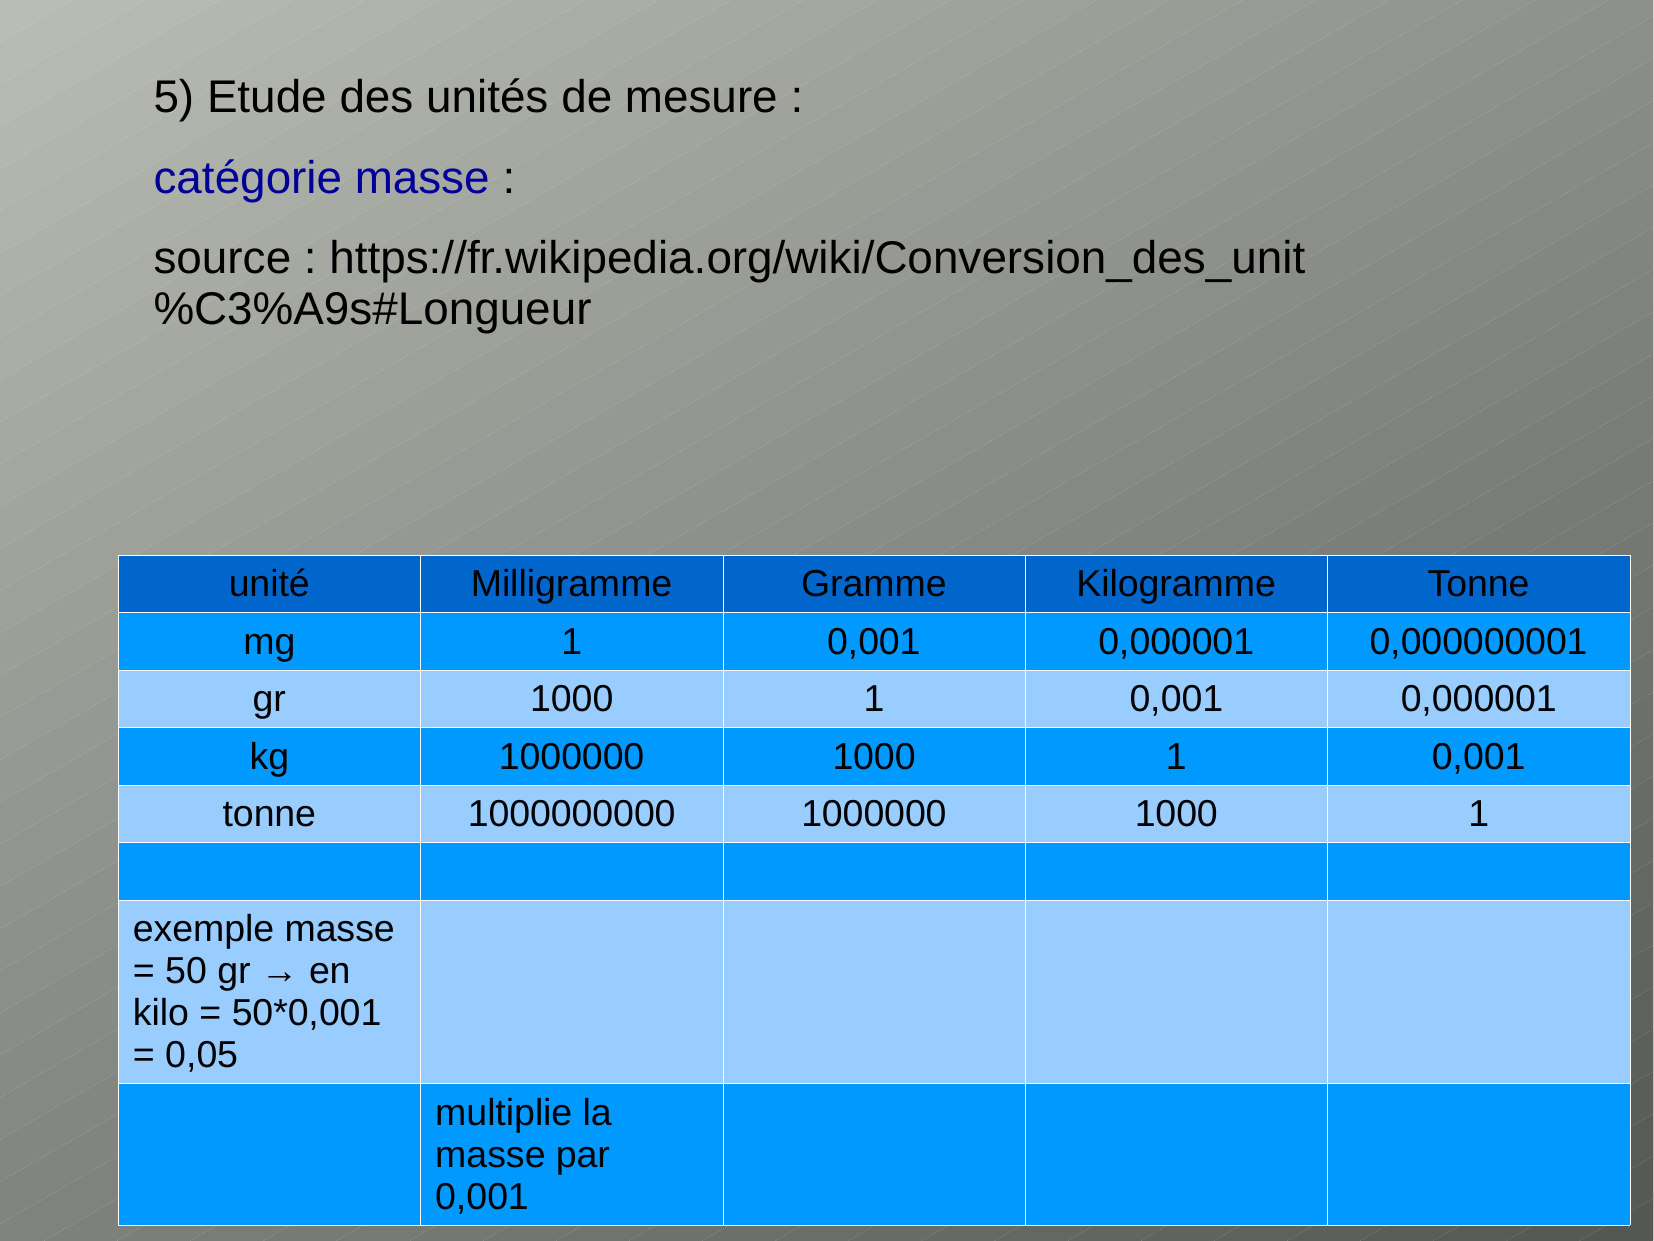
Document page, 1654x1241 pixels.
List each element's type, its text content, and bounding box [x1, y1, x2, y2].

table_cell [119, 1084, 420, 1225]
table_cell 1000000 [724, 786, 1025, 842]
table_cell 0,000001 [1328, 671, 1630, 727]
table_header Tonne [1328, 556, 1630, 612]
table_cell 1000 [724, 728, 1025, 785]
table_header Gramme [724, 556, 1025, 612]
table_cell 0,001 [724, 613, 1025, 670]
table_cell [421, 843, 723, 900]
table_cell [119, 843, 420, 900]
table_cell [724, 901, 1025, 1083]
table_cell tonne [119, 786, 420, 842]
table_cell 0,001 [1026, 671, 1327, 727]
table_cell 1000 [1026, 786, 1327, 842]
table_cell [1328, 901, 1630, 1083]
table_cell 0,000001 [1026, 613, 1327, 670]
table_cell [1026, 901, 1327, 1083]
table_cell 1 [724, 671, 1025, 727]
table_cell 1 [421, 613, 723, 670]
table_cell [1026, 843, 1327, 900]
table_cell exemple masse = 50 gr → en kilo = 50*0,001 = 0,05 [119, 901, 420, 1083]
table_cell 0,000000001 [1328, 613, 1630, 670]
table_cell [724, 1084, 1025, 1225]
table_cell [724, 843, 1025, 900]
table_cell 1000 [421, 671, 723, 727]
table_cell [1026, 1084, 1327, 1225]
list 5) Etude des unités de mesure : catégorie masse : source : https://fr.wikipedia.org/wiki/Conversion_des_unit%C3%A9s#Longueur [82, 70, 1571, 1109]
table_cell [1328, 1084, 1630, 1225]
table_cell 0,001 [1328, 728, 1630, 785]
table_cell 1000000000 [421, 786, 723, 842]
table_cell mg [119, 613, 420, 670]
table_cell 1000000 [421, 728, 723, 785]
table_cell [1328, 843, 1630, 900]
table_cell multiplie la masse par 0,001 [421, 1084, 723, 1225]
table_header Milligramme [421, 556, 723, 612]
table_header unité [119, 556, 420, 612]
table_header Kilogramme [1026, 556, 1327, 612]
table_cell gr [119, 671, 420, 727]
table_cell [421, 901, 723, 1083]
table_cell kg [119, 728, 420, 785]
table_cell 1 [1328, 786, 1630, 842]
table_cell 1 [1026, 728, 1327, 785]
